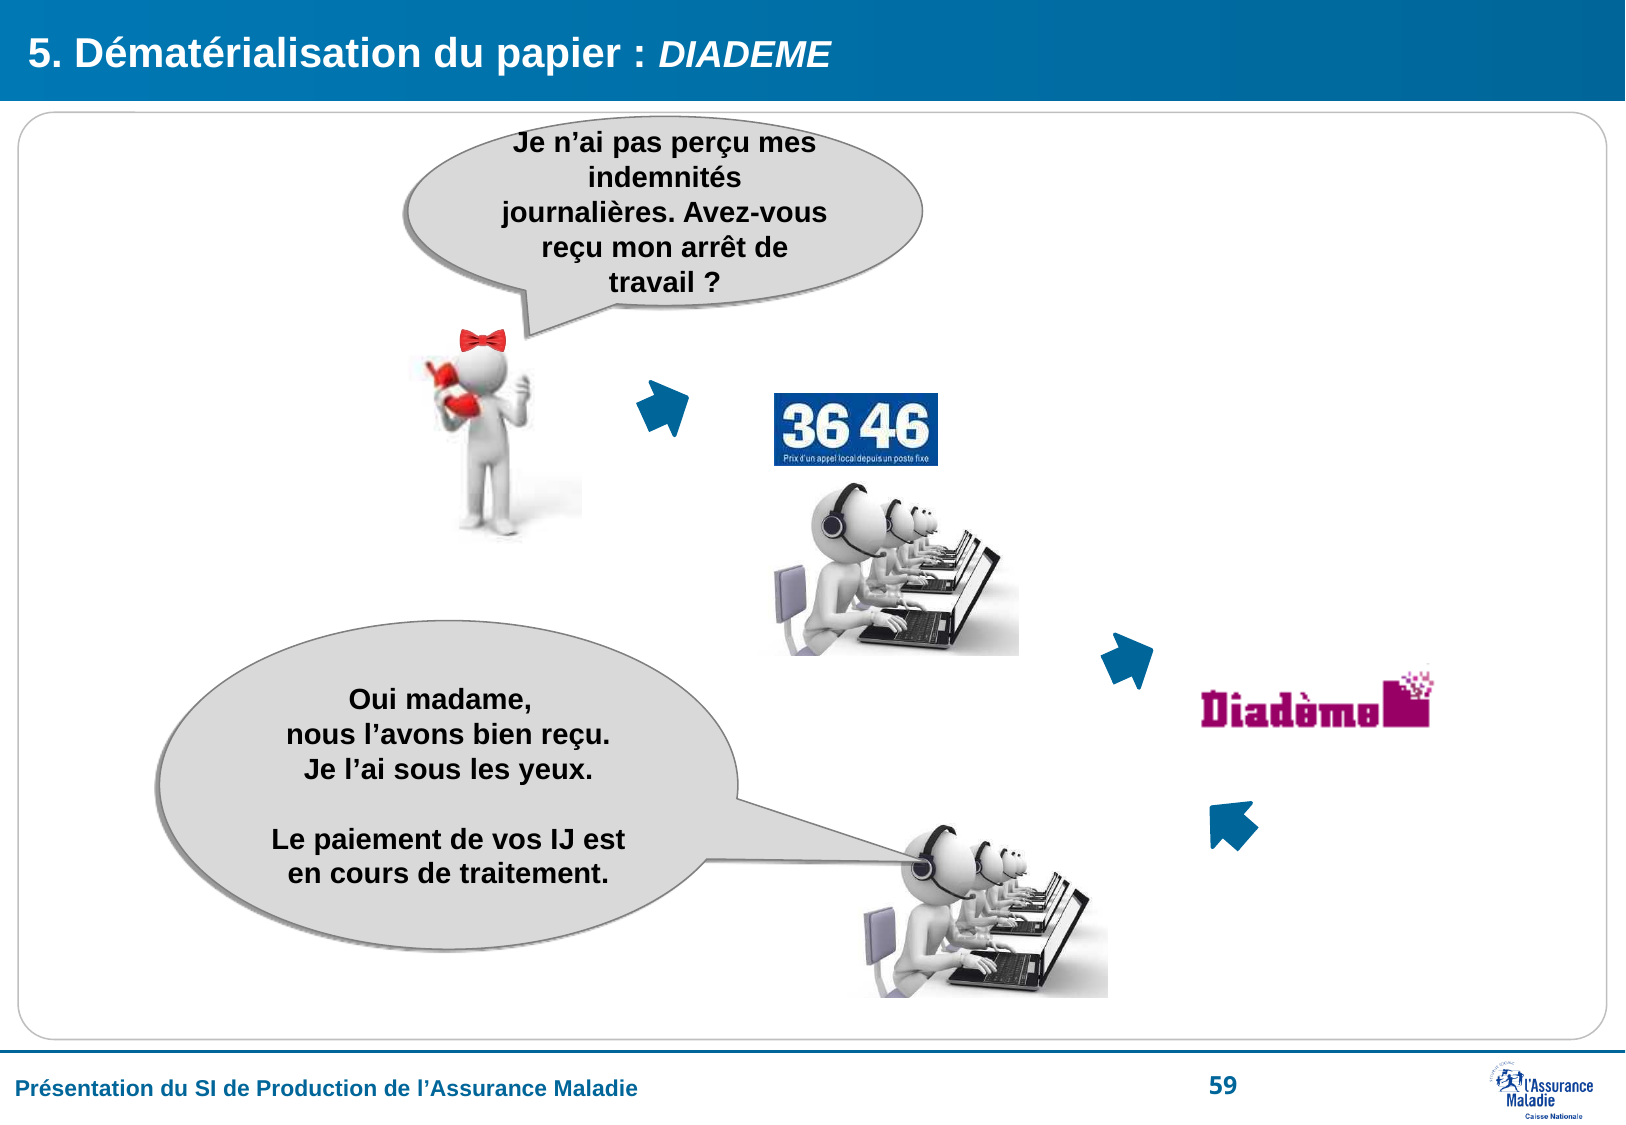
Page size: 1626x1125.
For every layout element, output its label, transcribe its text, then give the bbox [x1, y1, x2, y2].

text_box [636, 381, 688, 436]
text_box Oui madame, nous l’avons bien reçu. Je l’ai sous les yeux. Le paiement de vos IJ est en cours de traitement. [159, 620, 928, 950]
picture [757, 481, 1019, 656]
picture [1484, 1056, 1595, 1120]
picture [774, 393, 938, 466]
picture [384, 306, 582, 569]
picture [847, 823, 1108, 998]
text_box [1101, 634, 1152, 688]
text_box [1211, 802, 1258, 850]
text_box Je n’ai pas perçu mes indemnités journalières. Avez-vous reçu mon arrêt de travail ? [407, 116, 923, 336]
picture [1200, 663, 1439, 731]
title 5. Dématérialisation du papier : DIADEME [12, 3, 1595, 99]
